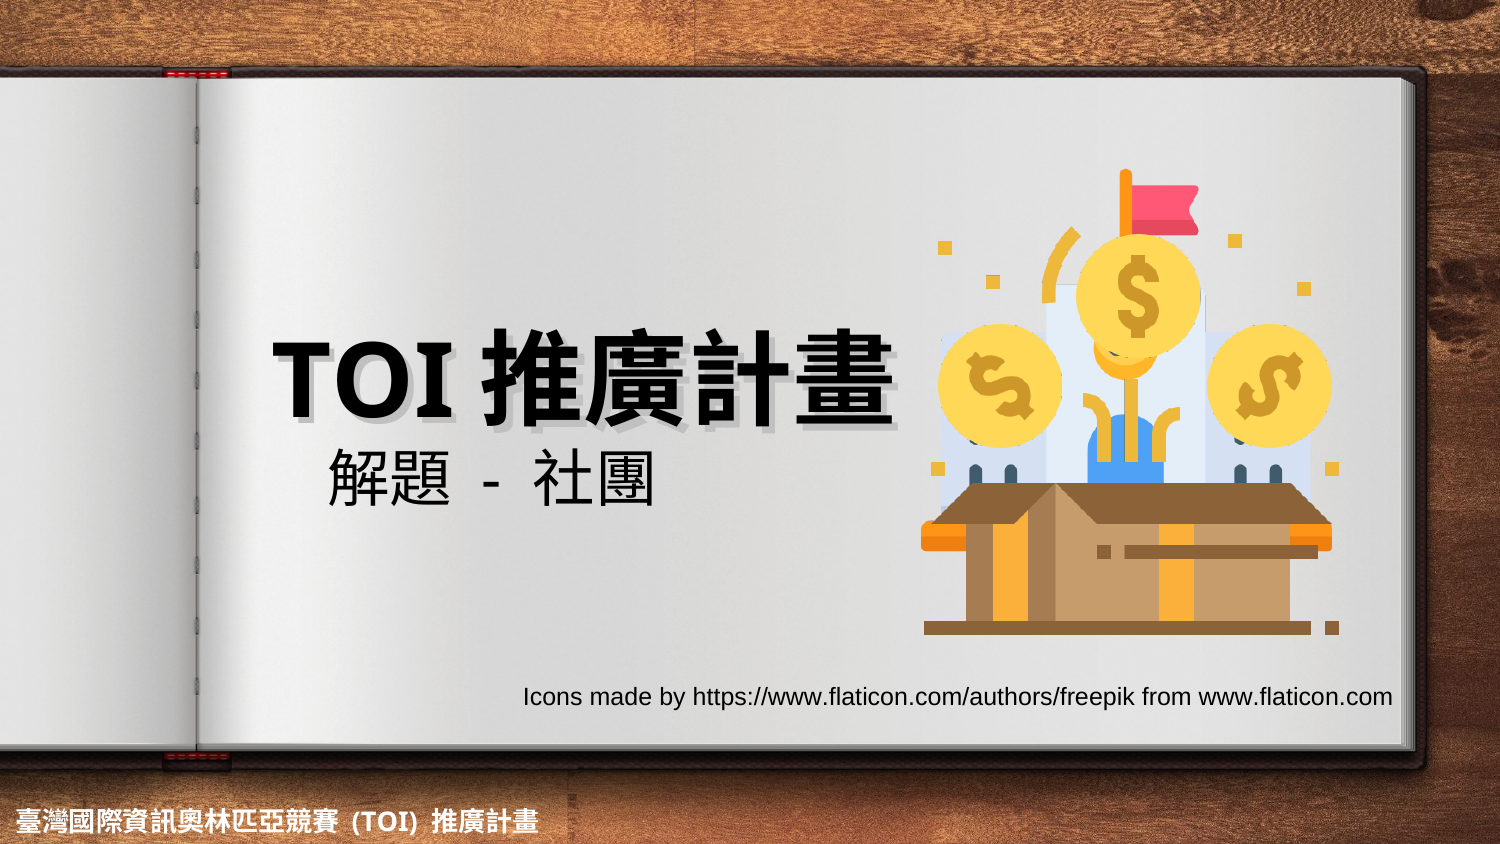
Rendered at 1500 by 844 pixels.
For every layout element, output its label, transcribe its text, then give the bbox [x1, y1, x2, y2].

title TOI推廣計畫 解題 - 社團 [255, 262, 910, 565]
picture [0, 0, 1500, 844]
text_box Icons made by https://www.flaticon.com/authors/freepik from www.flaticon.com [507, 673, 1439, 719]
